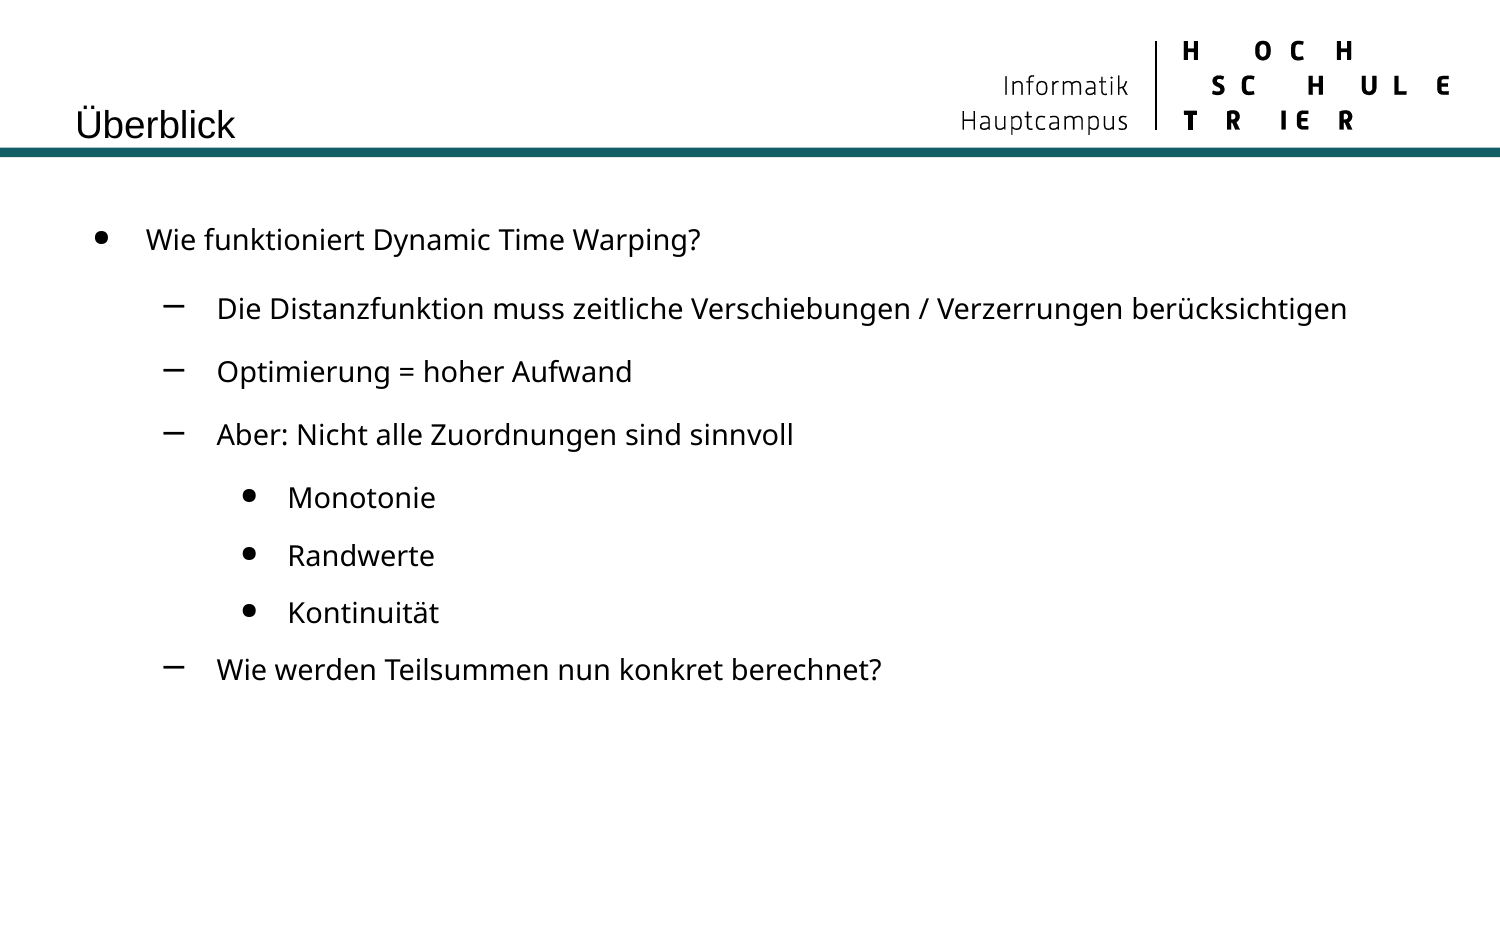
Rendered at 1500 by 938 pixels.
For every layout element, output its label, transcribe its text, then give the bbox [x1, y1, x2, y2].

list Wie funktioniert Dynamic Time Warping? Die Distanzfunktion muss zeitliche Verschiebungen / Verzerrungen berücksichtigen Optimierung = hoher Aufwand Aber: Nicht alle Zuordnungen sind sinnvoll Monotonie Randwerte Kontinuität Wie werden Teilsummen nun konkret berechnet? [75, 219, 1425, 863]
title Überblick [75, 37, 1425, 194]
